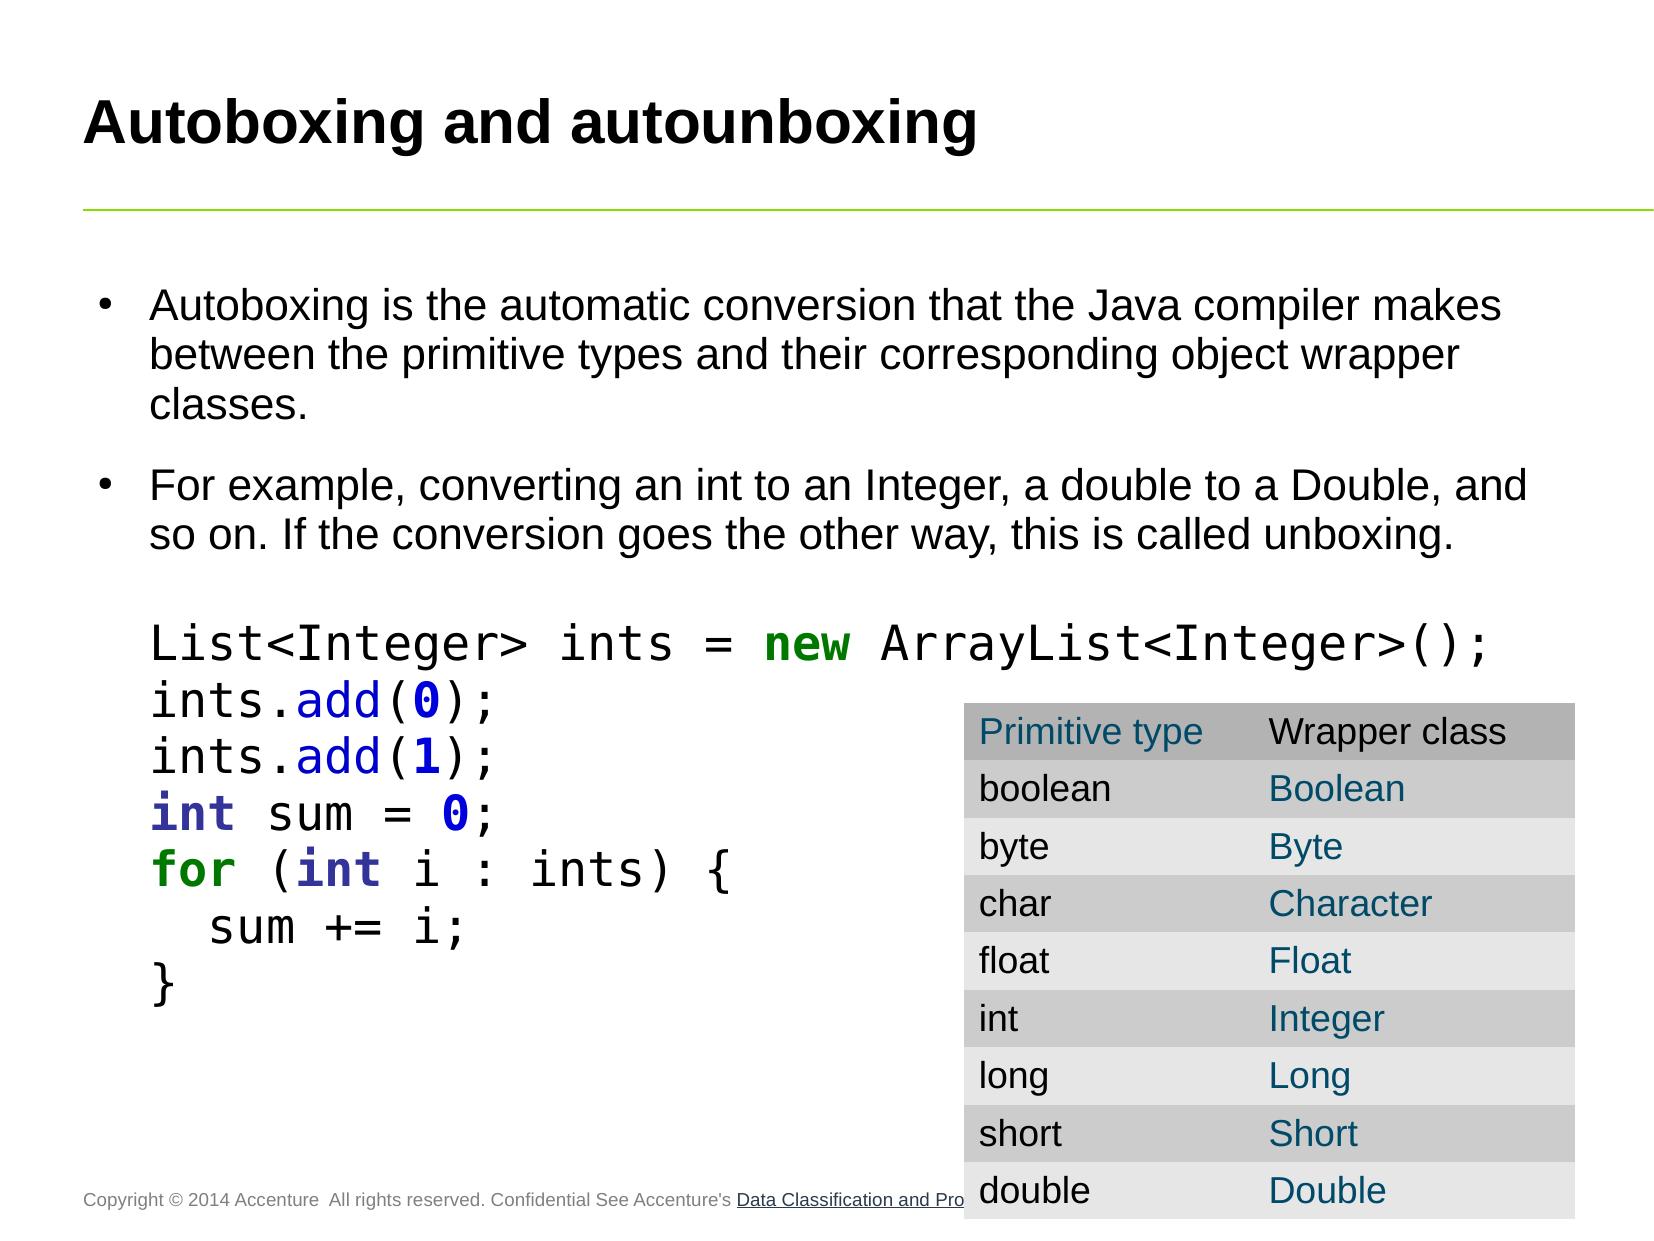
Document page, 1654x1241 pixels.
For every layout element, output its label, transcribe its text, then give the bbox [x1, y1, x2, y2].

table_cell Double [1254, 1162, 1575, 1219]
table_cell double [964, 1162, 1254, 1219]
table_cell Float [1254, 932, 1575, 990]
table_cell Integer [1254, 990, 1575, 1047]
table_cell char [964, 875, 1254, 932]
table_cell long [964, 1047, 1254, 1105]
table_cell float [964, 932, 1254, 990]
table_header Wrapper class [1254, 703, 1575, 760]
table_cell Byte [1254, 818, 1575, 875]
table_cell int [964, 990, 1254, 1047]
table_cell Boolean [1254, 760, 1575, 818]
title Autoboxing and autounboxing [82, 49, 1571, 196]
table_cell byte [964, 818, 1254, 875]
table_cell Short [1254, 1105, 1575, 1162]
list Autoboxing is the automatic conversion that the Java compiler makes between the primitive types and their corresponding object wrapper classes. For example, converting an int to an Integer, a double to a Double, and so on. If the conversion goes the other way, this is called unboxing. List<Integer> ints = new ArrayList<Integer>(); ints.add(0); ints.add(1); int sum = 0; for (int i : ints) { sum += i; } [80, 280, 1536, 1241]
table_cell boolean [964, 760, 1254, 818]
table_header Primitive type [964, 703, 1254, 760]
table_cell short [964, 1105, 1254, 1162]
table_cell Long [1254, 1047, 1575, 1105]
table_cell Character [1254, 875, 1575, 932]
